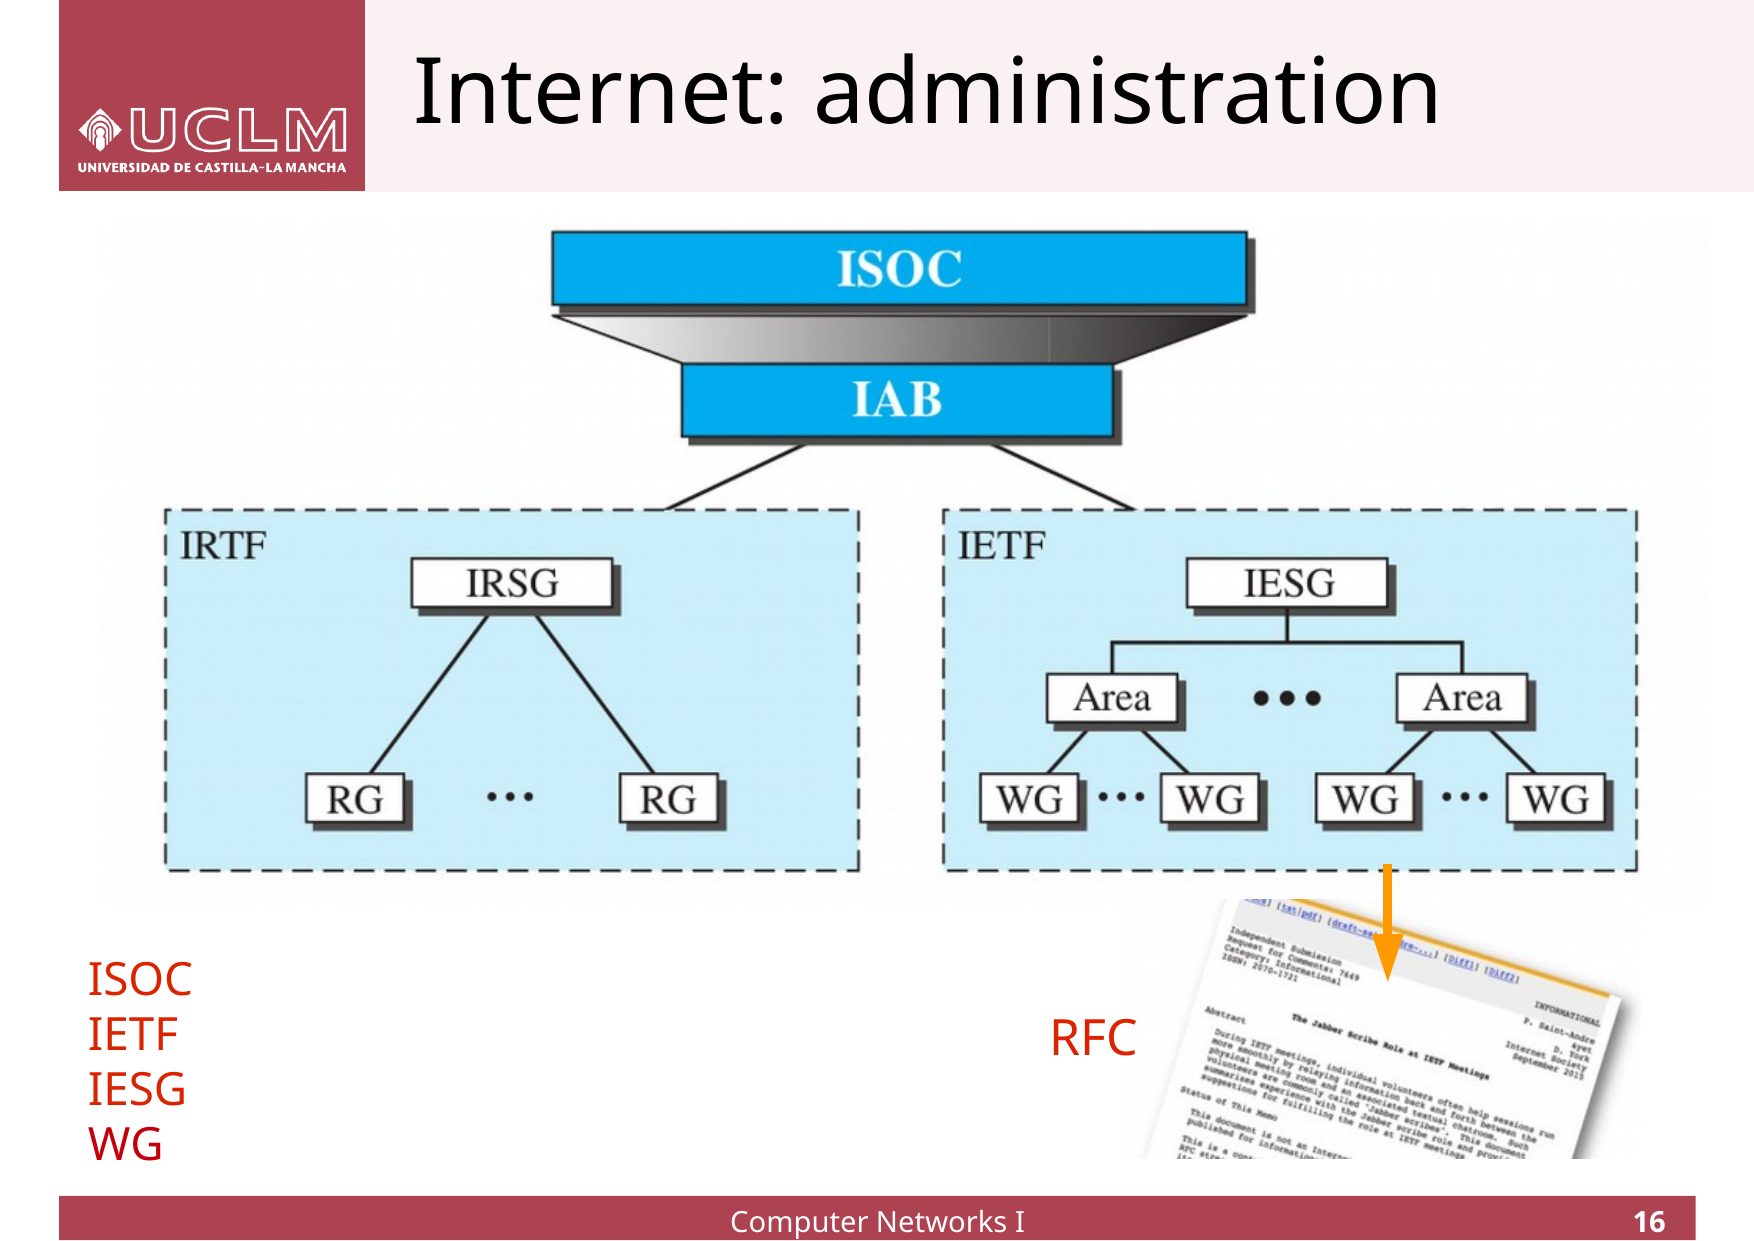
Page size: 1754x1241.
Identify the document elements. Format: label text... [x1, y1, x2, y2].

text_box RFC [1034, 998, 1183, 1073]
text_box Forouzan 5ed [1365, 479, 1706, 520]
text_box ISOC Internet Society IETF Internet Engineering Task Force IESG Internet Engineering Work Group WG Work Group [73, 942, 901, 1192]
title Internet: administration [413, 0, 1667, 198]
picture [59, 0, 365, 191]
picture [100, 215, 1707, 1159]
